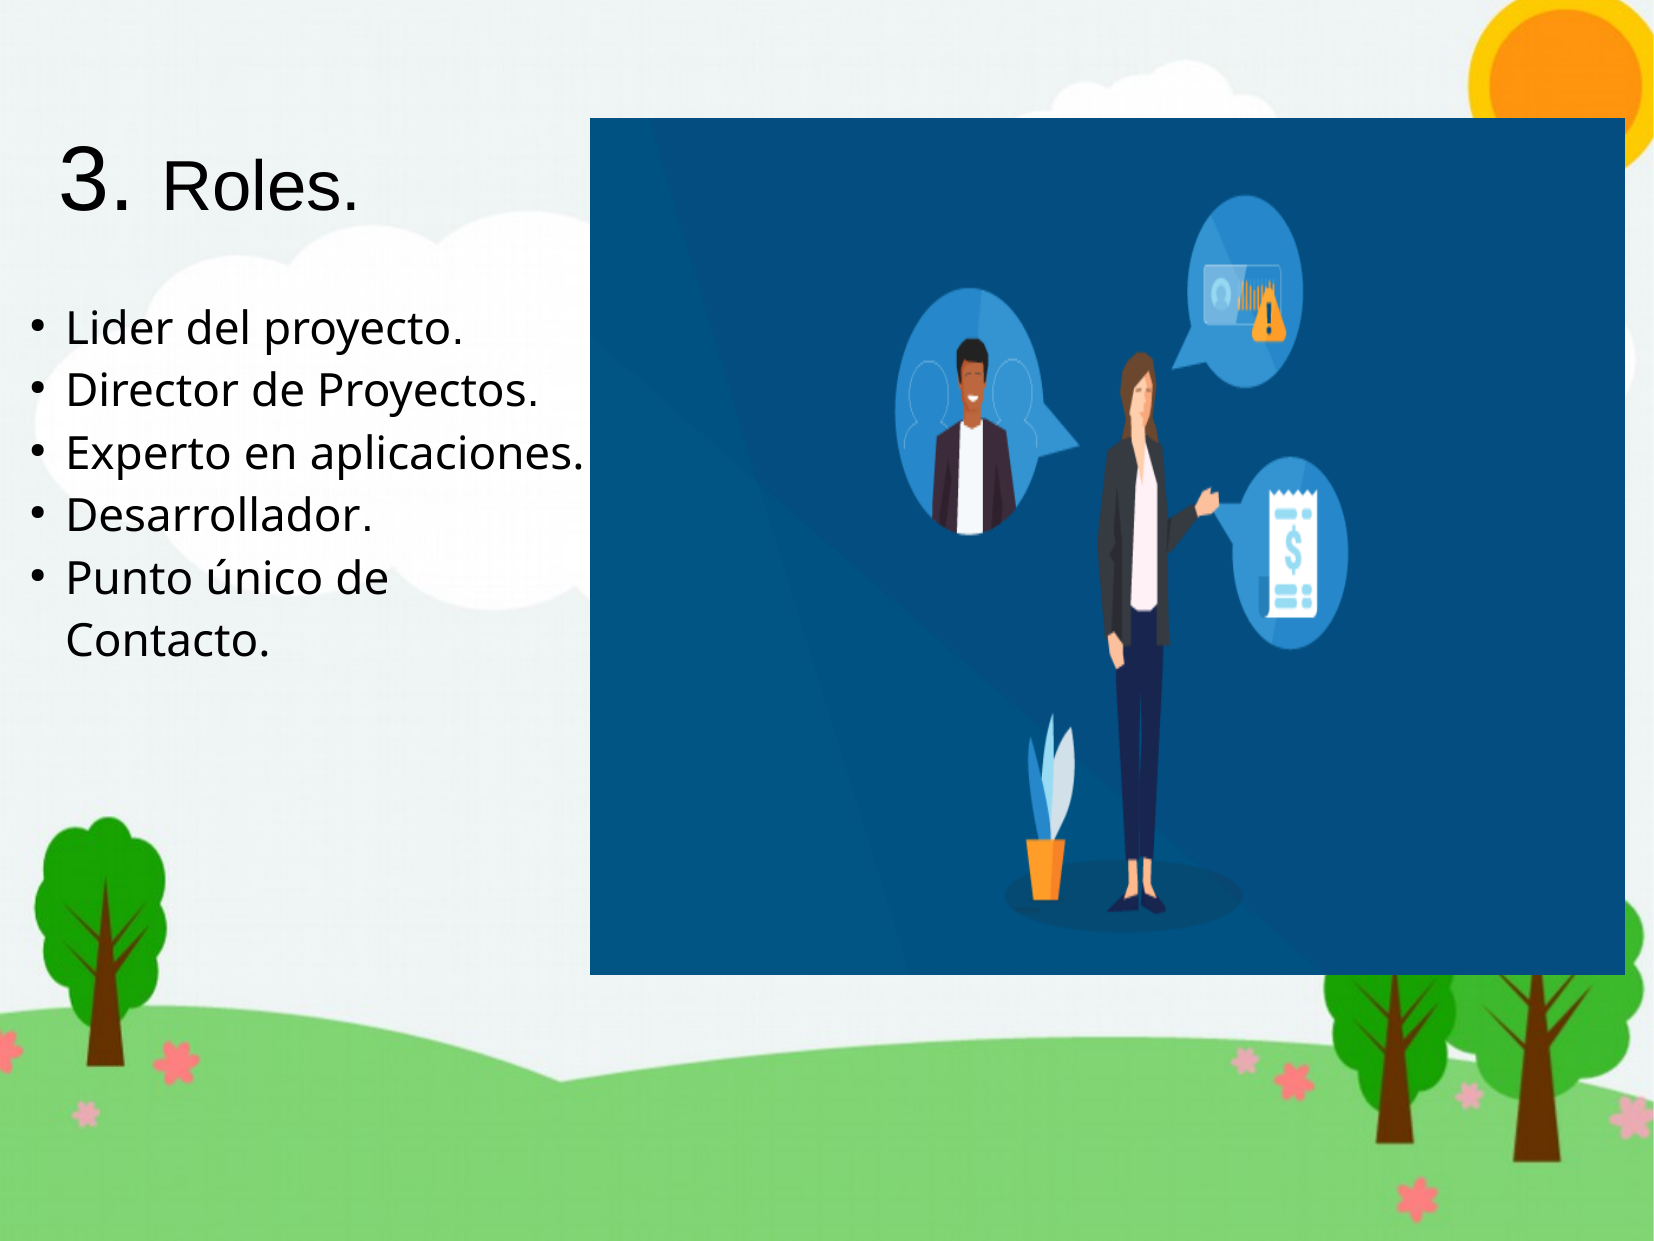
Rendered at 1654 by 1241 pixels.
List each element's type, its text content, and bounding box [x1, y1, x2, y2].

picture [0, 0, 1654, 1241]
subtitle Lider del proyecto. Director de Proyectos. Experto en aplicaciones. Desarrollador. Punto único de Contacto. [29, 295, 590, 796]
title 3. Roles. [59, 31, 739, 295]
